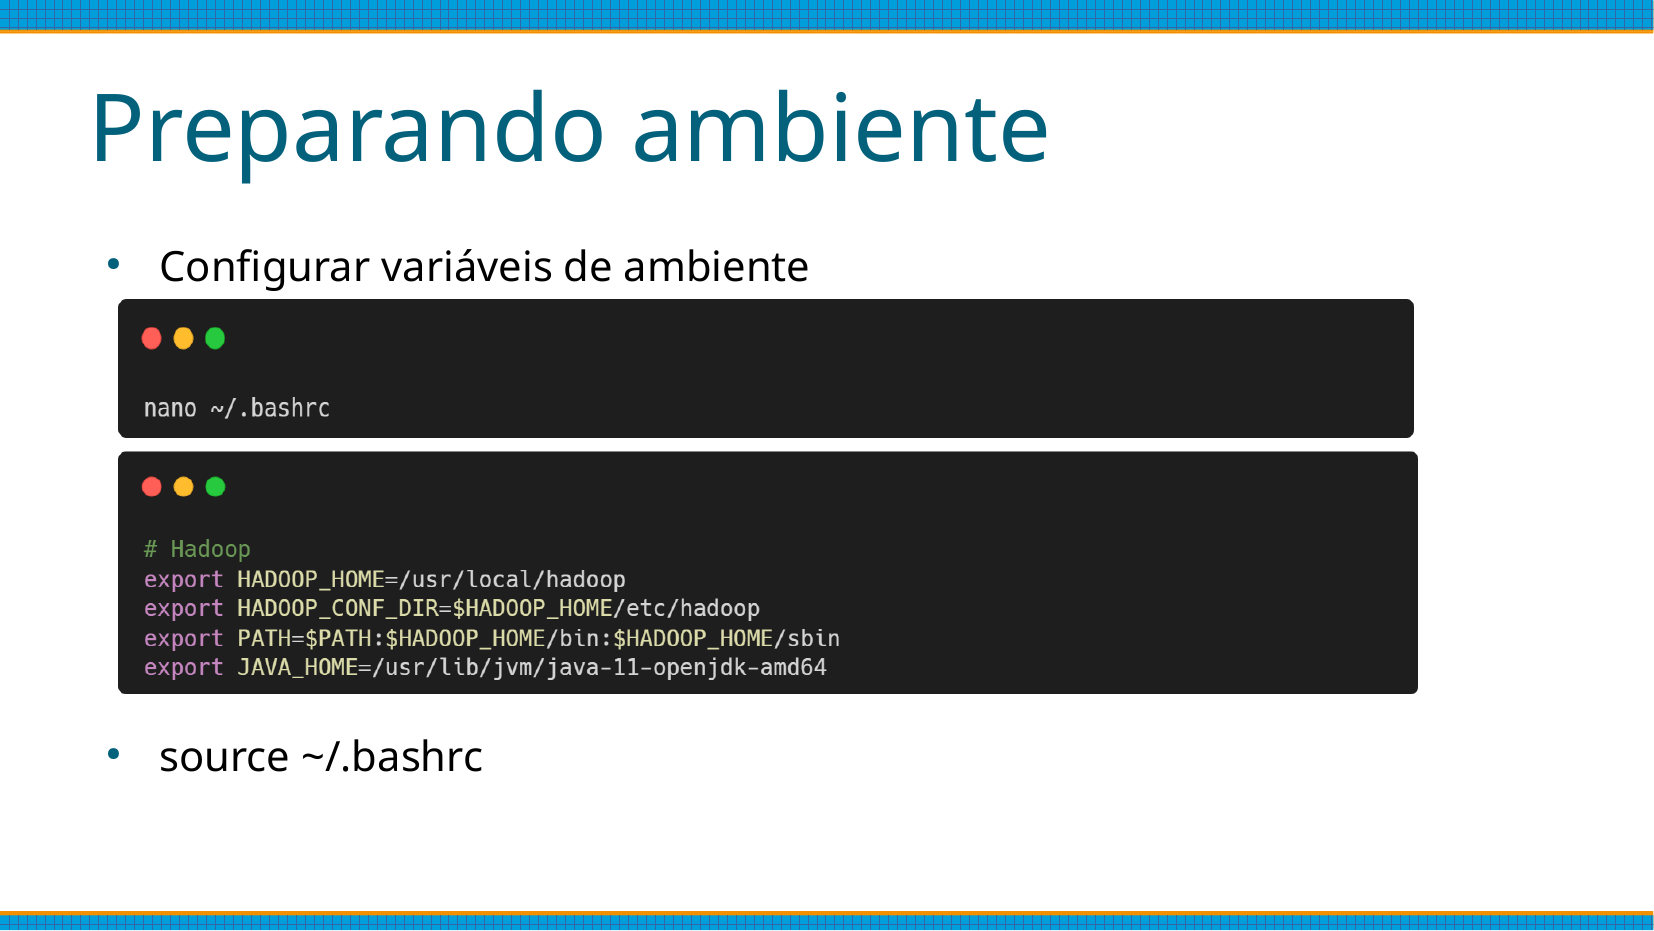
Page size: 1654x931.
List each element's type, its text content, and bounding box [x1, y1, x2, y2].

picture [118, 295, 1414, 442]
title Preparando ambiente [88, 44, 1565, 207]
list Configurar variáveis de ambiente source ~/.bashrc [88, 236, 1565, 901]
picture [118, 448, 1418, 697]
